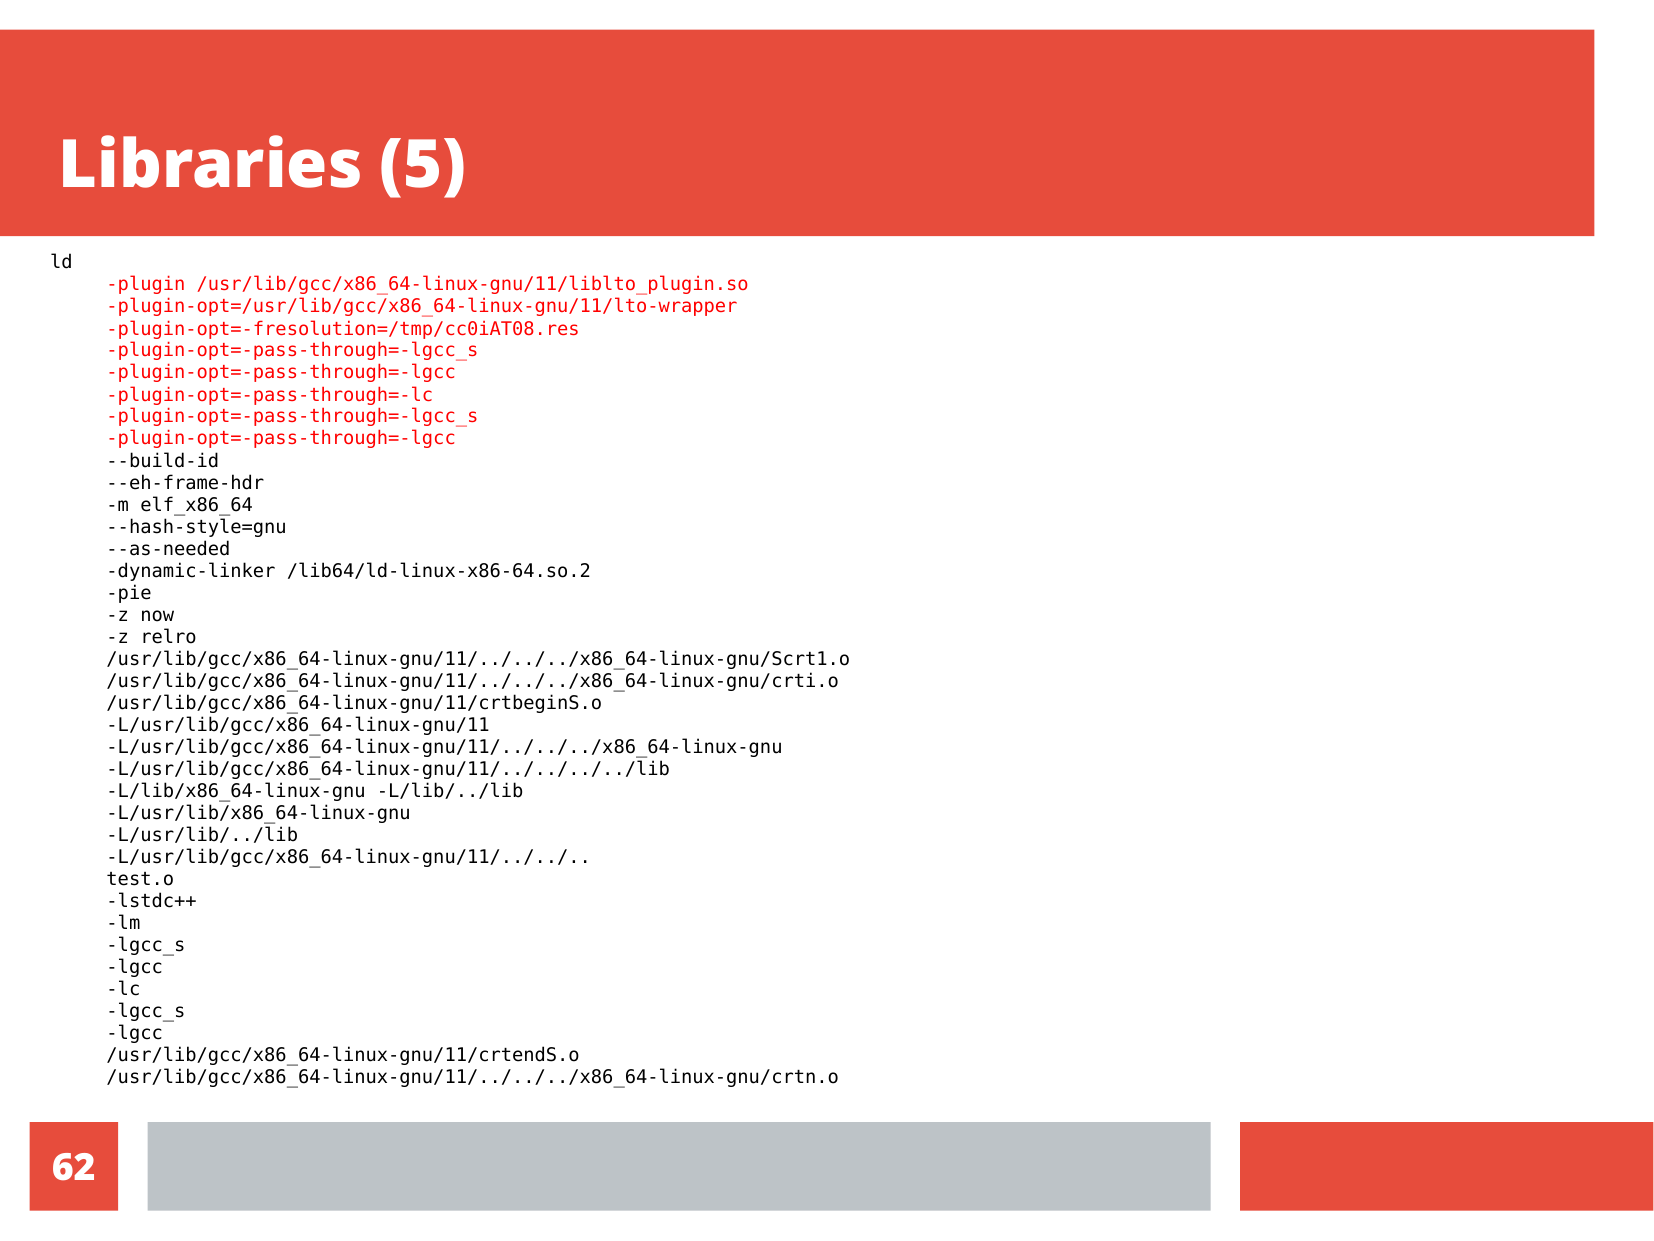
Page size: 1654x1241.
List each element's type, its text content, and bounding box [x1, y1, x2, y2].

title Libraries (5) [59, 59, 1595, 207]
text_box ld -plugin /usr/lib/gcc/x86_64-linux-gnu/11/liblto_plugin.so -plugin-opt=/usr/lib/gcc/x86_64-linux-gnu/11/lto-wrapper -plugin-opt=-fresolution=/tmp/cc0iAT08.res -plugin-opt=-pass-through=-lgcc_s -plugin-opt=-pass-through=-lgcc -plugin-opt=-pass-through=-lc -plugin-opt=-pass-through=-lgcc_s -plugin-opt=-pass-through=-lgcc --build-id --eh-frame-hdr -m elf_x86_64 --hash-style=gnu --as-needed -dynamic-linker /lib64/ld-linux-x86-64.so.2 -pie -z now -z relro /usr/lib/gcc/x86_64-linux-gnu/11/../../../x86_64-linux-gnu/Scrt1.o /usr/lib/gcc/x86_64-linux-gnu/11/../../../x86_64-linux-gnu/crti.o /usr/lib/gcc/x86_64-linux-gnu/11/crtbeginS.o -L/usr/lib/gcc/x86_64-linux-gnu/11 -L/usr/lib/gcc/x86_64-linux-gnu/11/../../../x86_64-linux-gnu -L/usr/lib/gcc/x86_64-linux-gnu/11/../../../../lib -L/lib/x86_64-linux-gnu -L/lib/../lib -L/usr/lib/x86_64-linux-gnu -L/usr/lib/../lib -L/usr/lib/gcc/x86_64-linux-gnu/11/../../.. test.o -lstdc++ -lm -lgcc_s -lgcc -lc -lgcc_s -lgcc /usr/lib/gcc/x86_64-linux-gnu/11/crtendS.o /usr/lib/gcc/x86_64-linux-gnu/11/../../../x86_64-linux-gnu/crtn.o [35, 243, 1579, 1096]
